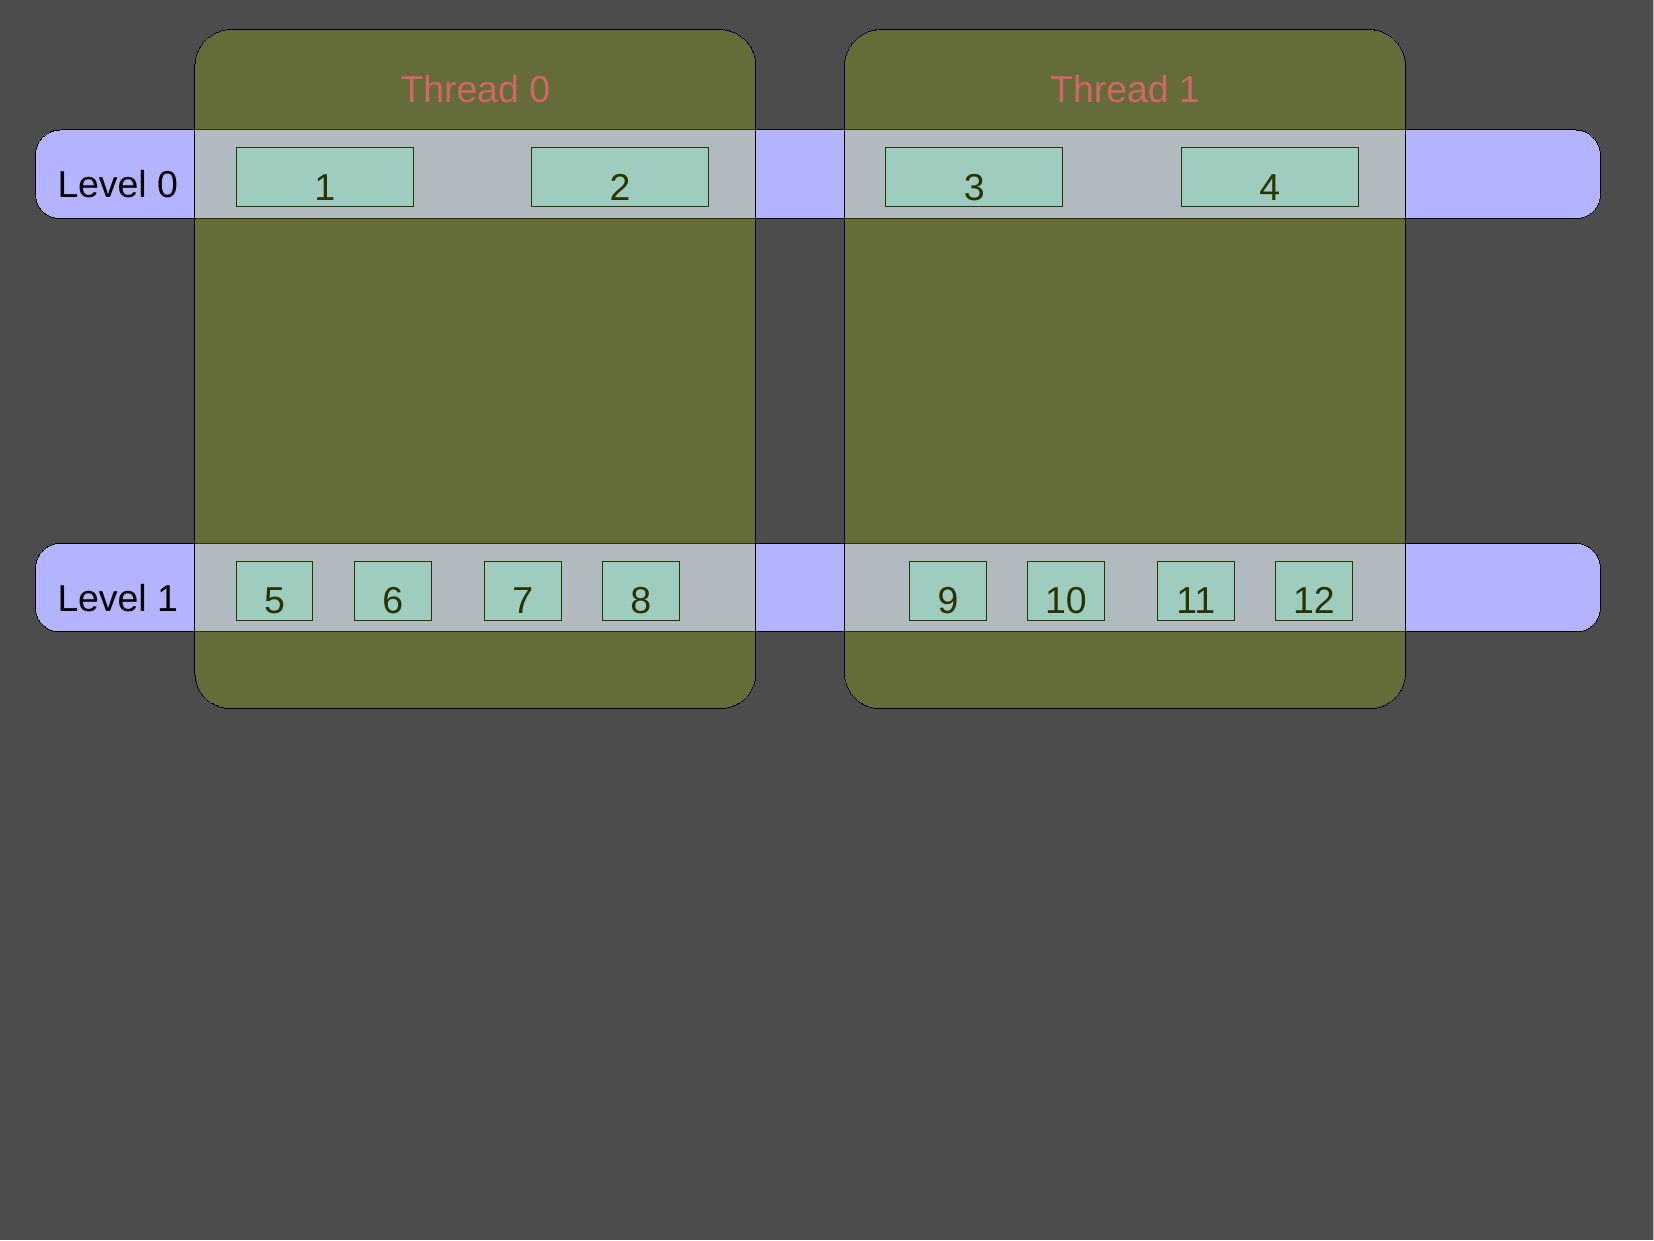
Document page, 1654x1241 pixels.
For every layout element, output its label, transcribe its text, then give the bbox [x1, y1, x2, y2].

text_box Level 1 [1406, 543, 1601, 632]
text_box Level 0 [1406, 129, 1601, 219]
text_box Thread 0 [194, 29, 756, 709]
text_box Level 0 [35, 129, 194, 219]
text_box Thread 1 [844, 29, 1406, 709]
text_box Level 1 [756, 543, 844, 632]
text_box Level 1 [35, 543, 194, 632]
text_box Level 0 [756, 129, 844, 219]
